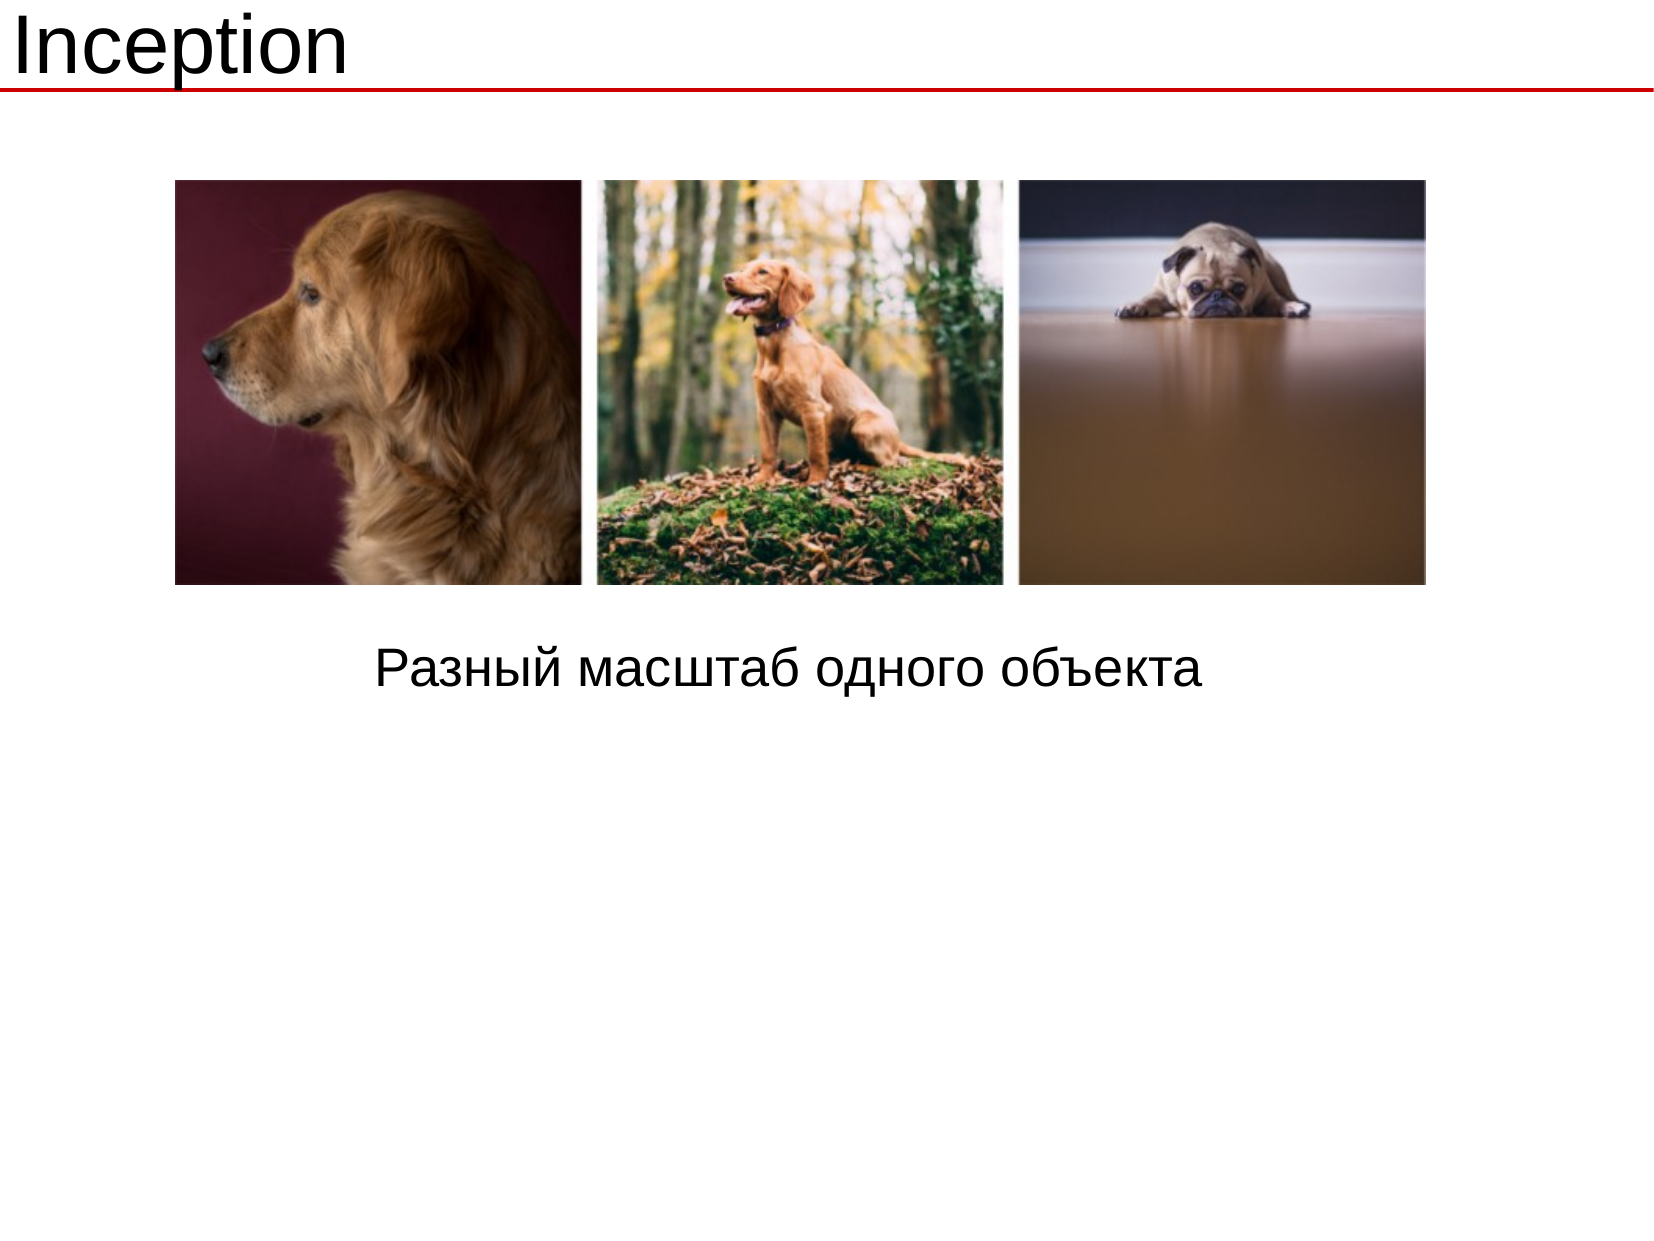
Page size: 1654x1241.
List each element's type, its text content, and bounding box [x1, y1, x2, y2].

picture [175, 180, 1426, 586]
text_box Разный масштаб одного объекта [360, 630, 1291, 766]
title Inception [11, 0, 1501, 91]
